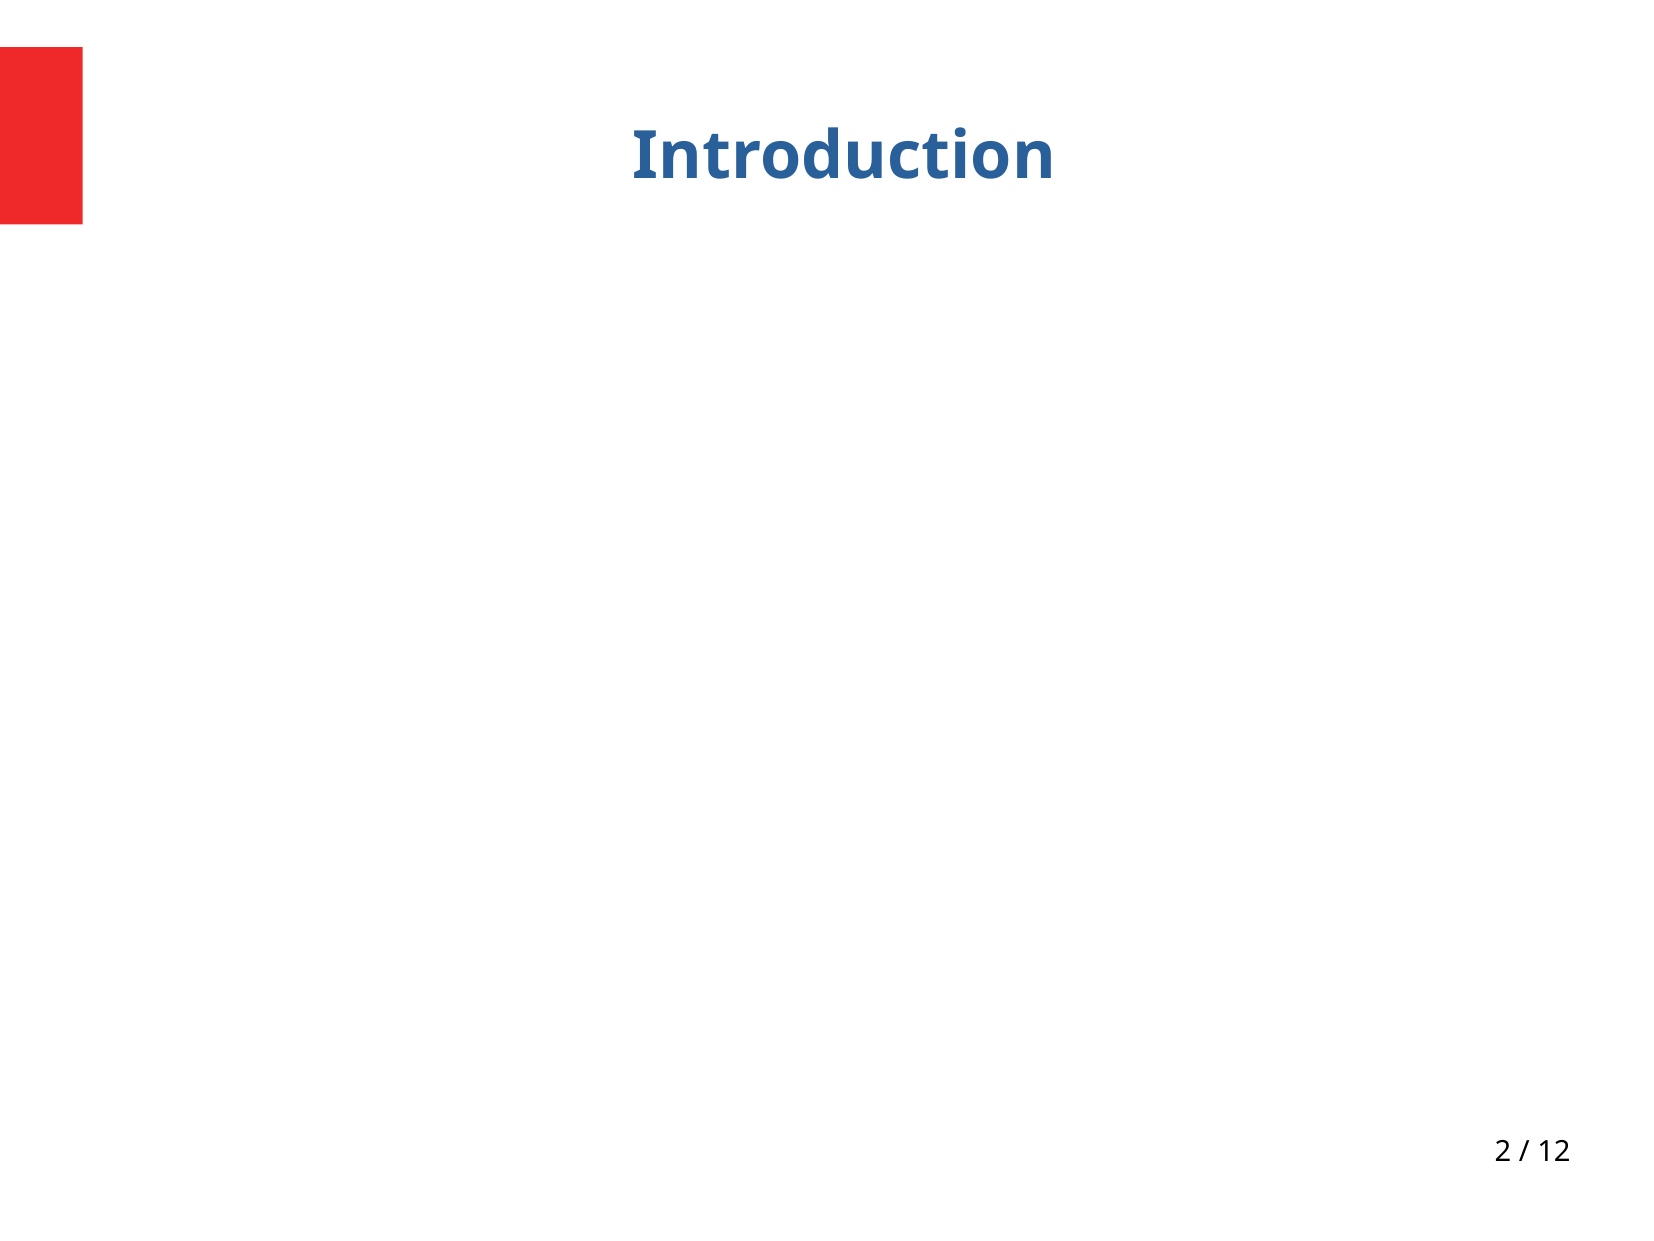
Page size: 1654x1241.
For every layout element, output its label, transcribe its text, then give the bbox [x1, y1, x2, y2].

title Introduction [118, 49, 1571, 257]
